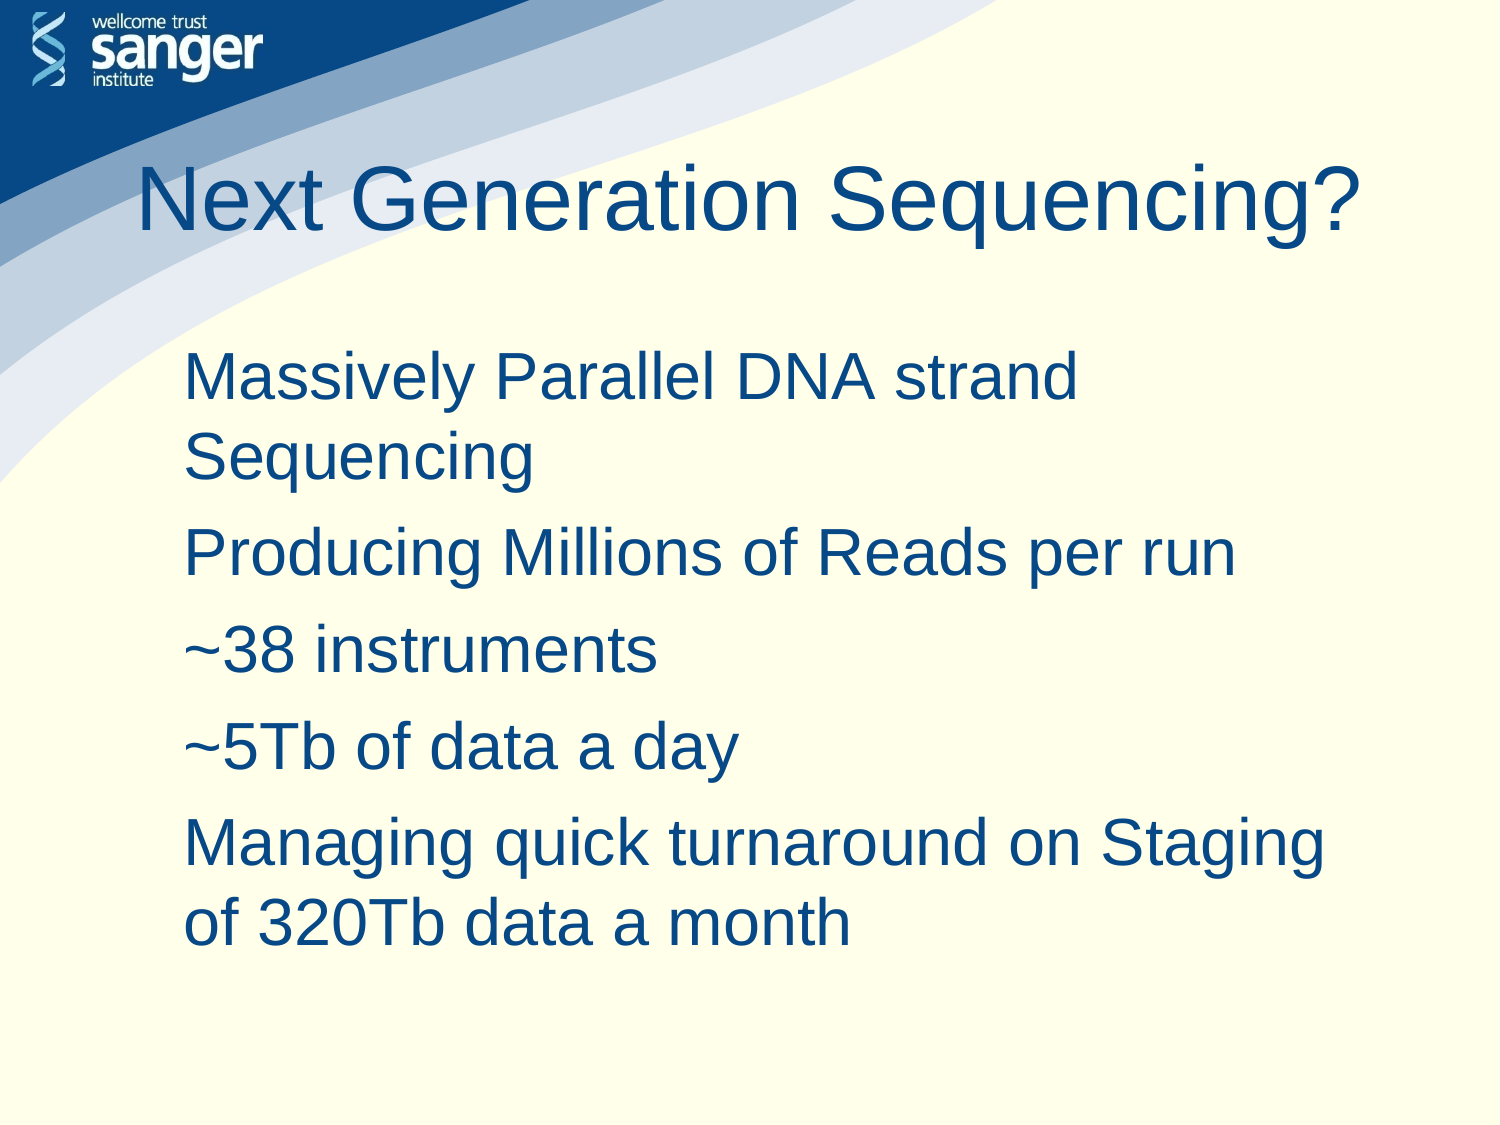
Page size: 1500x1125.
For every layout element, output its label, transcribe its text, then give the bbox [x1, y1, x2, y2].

title Next Generation Sequencing? [112, 75, 1388, 312]
list Massively Parallel DNA strand Sequencing Producing Millions of Reads per run ~38 instruments ~5Tb of data a day Managing quick turnaround on Staging of 320Tb data a month [112, 324, 1388, 1001]
picture [12, 12, 263, 86]
